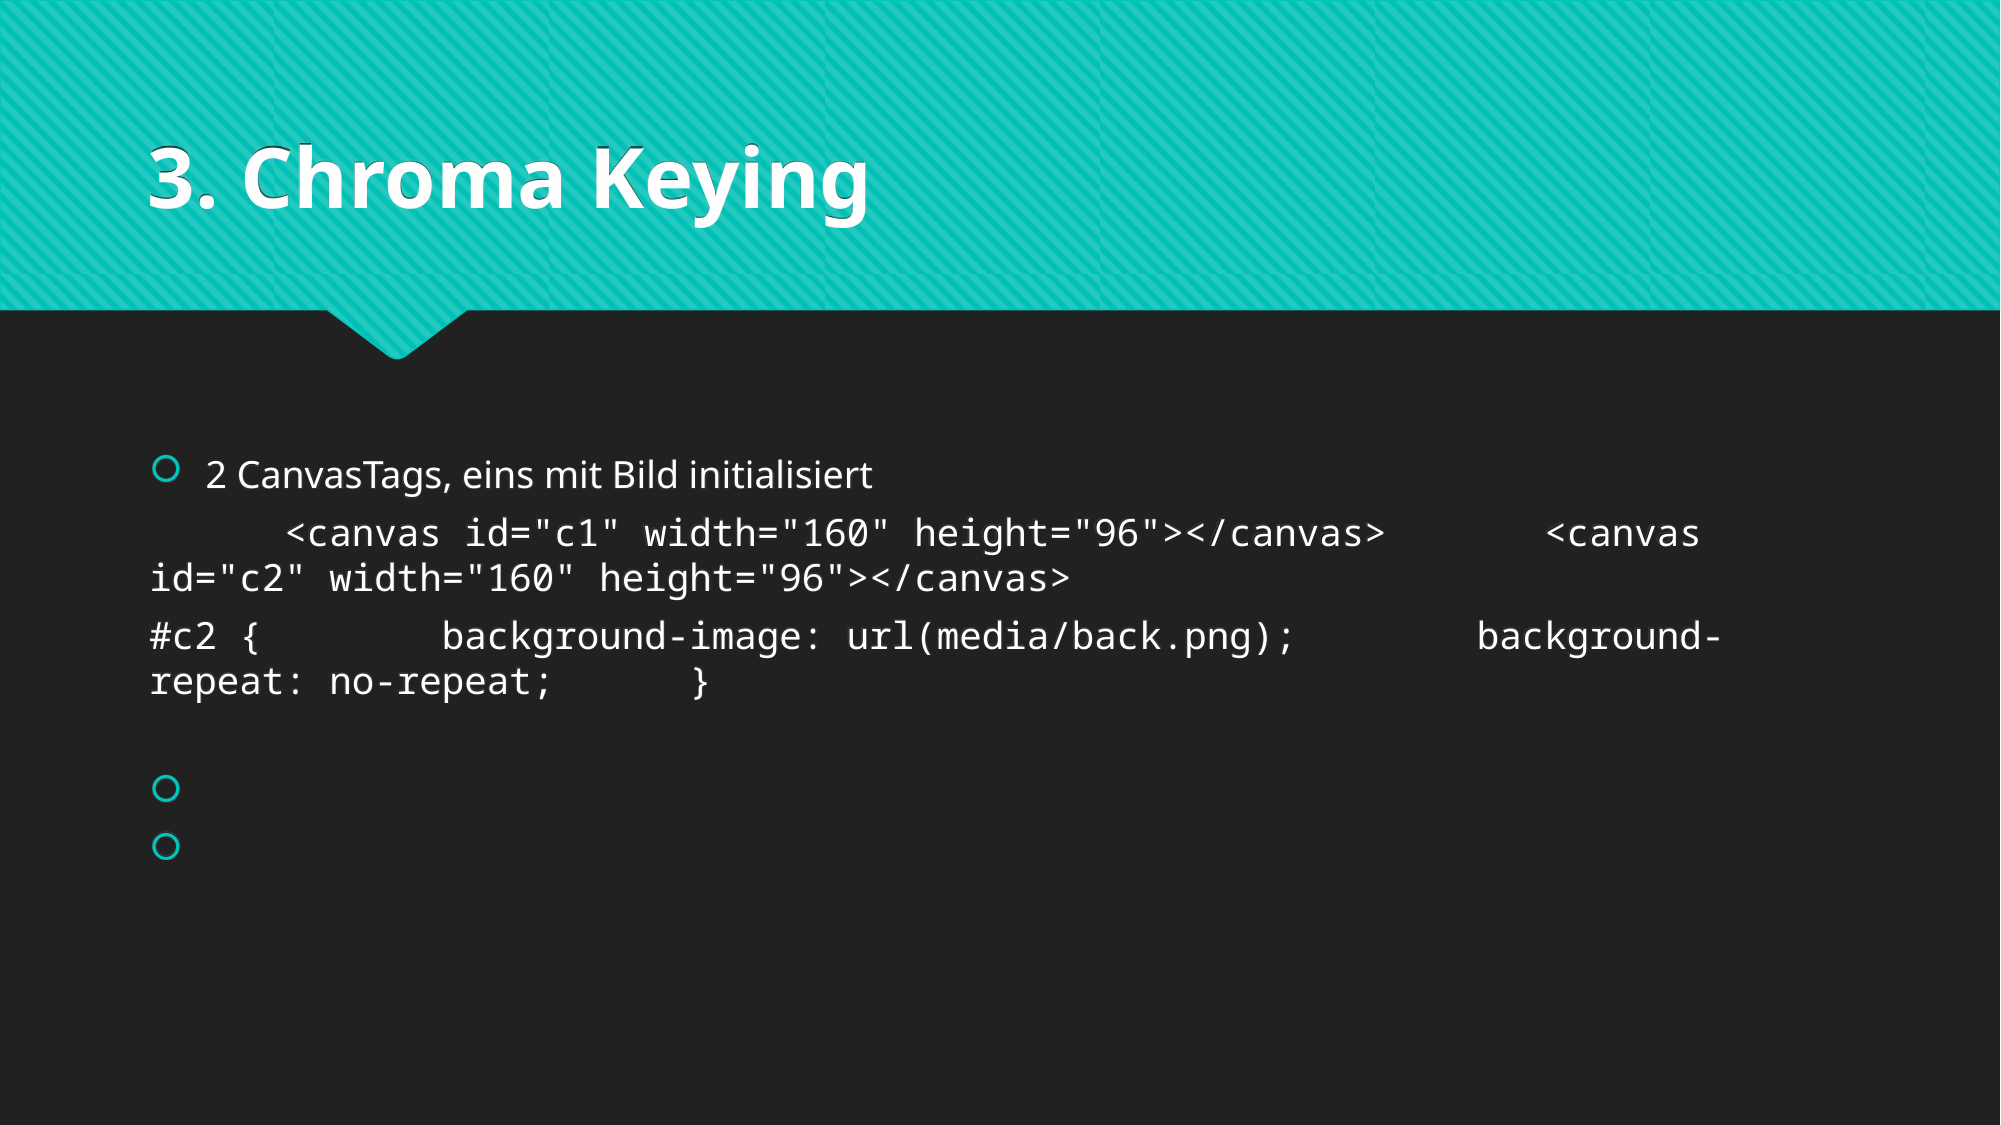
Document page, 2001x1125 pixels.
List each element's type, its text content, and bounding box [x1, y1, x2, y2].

title 3. Chroma Keying [132, 73, 1868, 233]
list 2 CanvasTags, eins mit Bild initialisiert <canvas id="c1" width="160" height="96"></canvas> <canvas id="c2" width="160" height="96"></canvas> #c2 { background-image: url(media/back.png); background-repeat: no-repeat; } [134, 364, 1866, 962]
